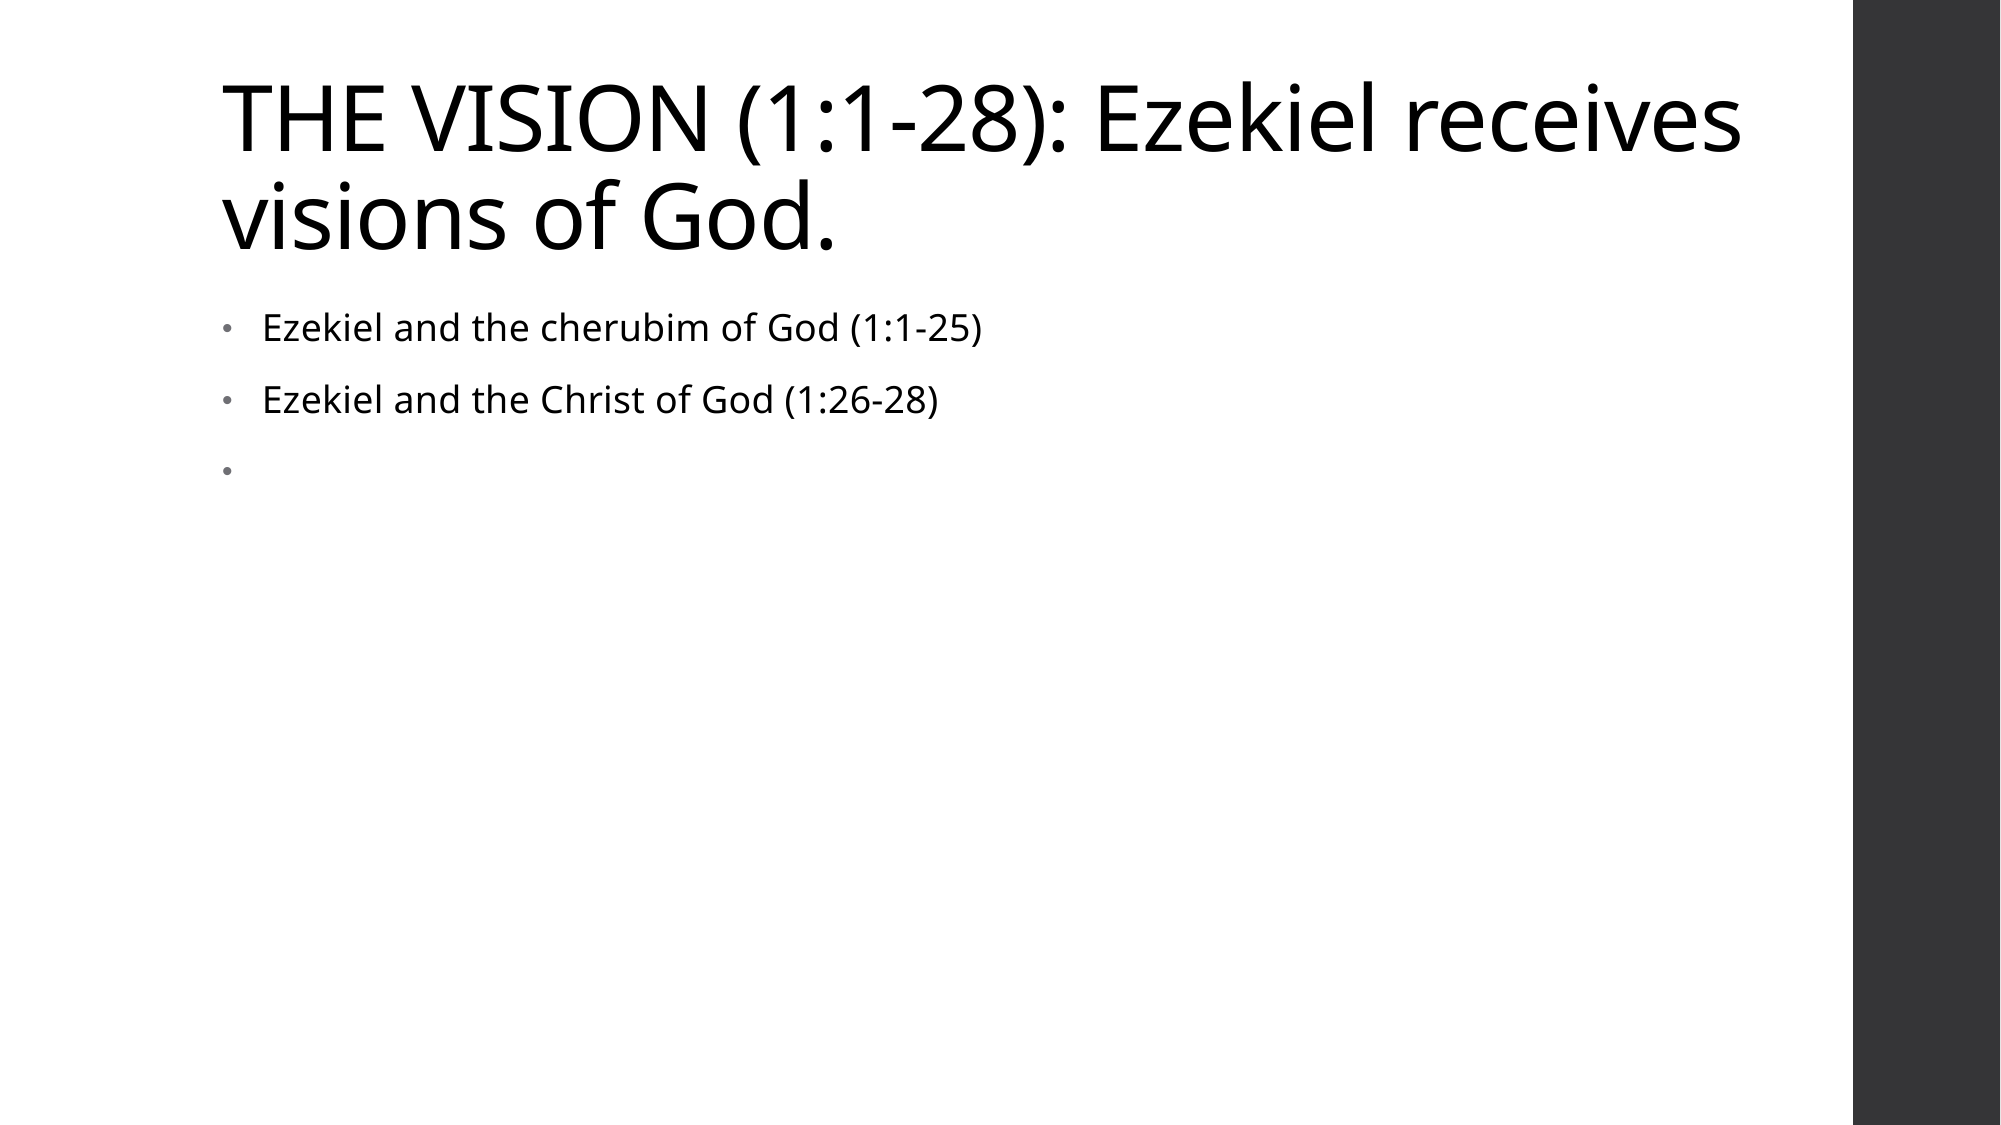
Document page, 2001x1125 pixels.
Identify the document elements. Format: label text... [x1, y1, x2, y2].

title THE VISION (1:1-28): Ezekiel receives visions of God. [206, 60, 1797, 278]
list Ezekiel and the cherubim of God (1:1-25) Ezekiel and the Christ of God (1:26-28) [206, 299, 1617, 1014]
